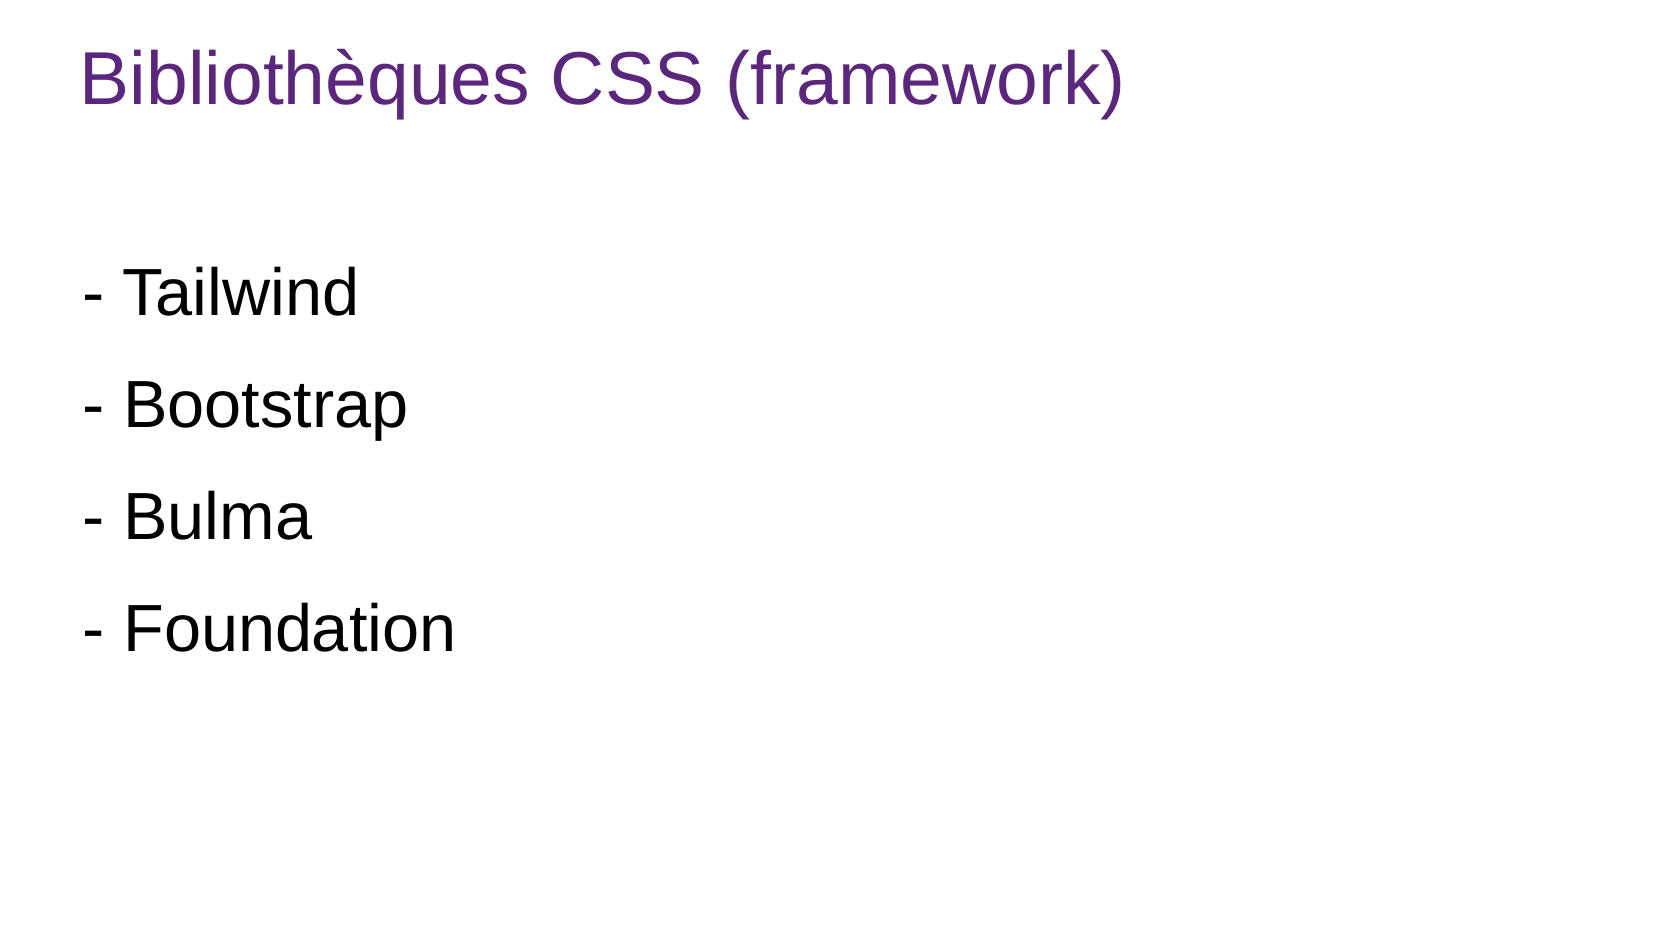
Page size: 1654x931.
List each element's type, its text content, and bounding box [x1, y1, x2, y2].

text_box - Tailwind - Bootstrap - Bulma - Foundation [82, 217, 1571, 758]
title Bibliothèques CSS (framework) [79, 36, 1557, 148]
